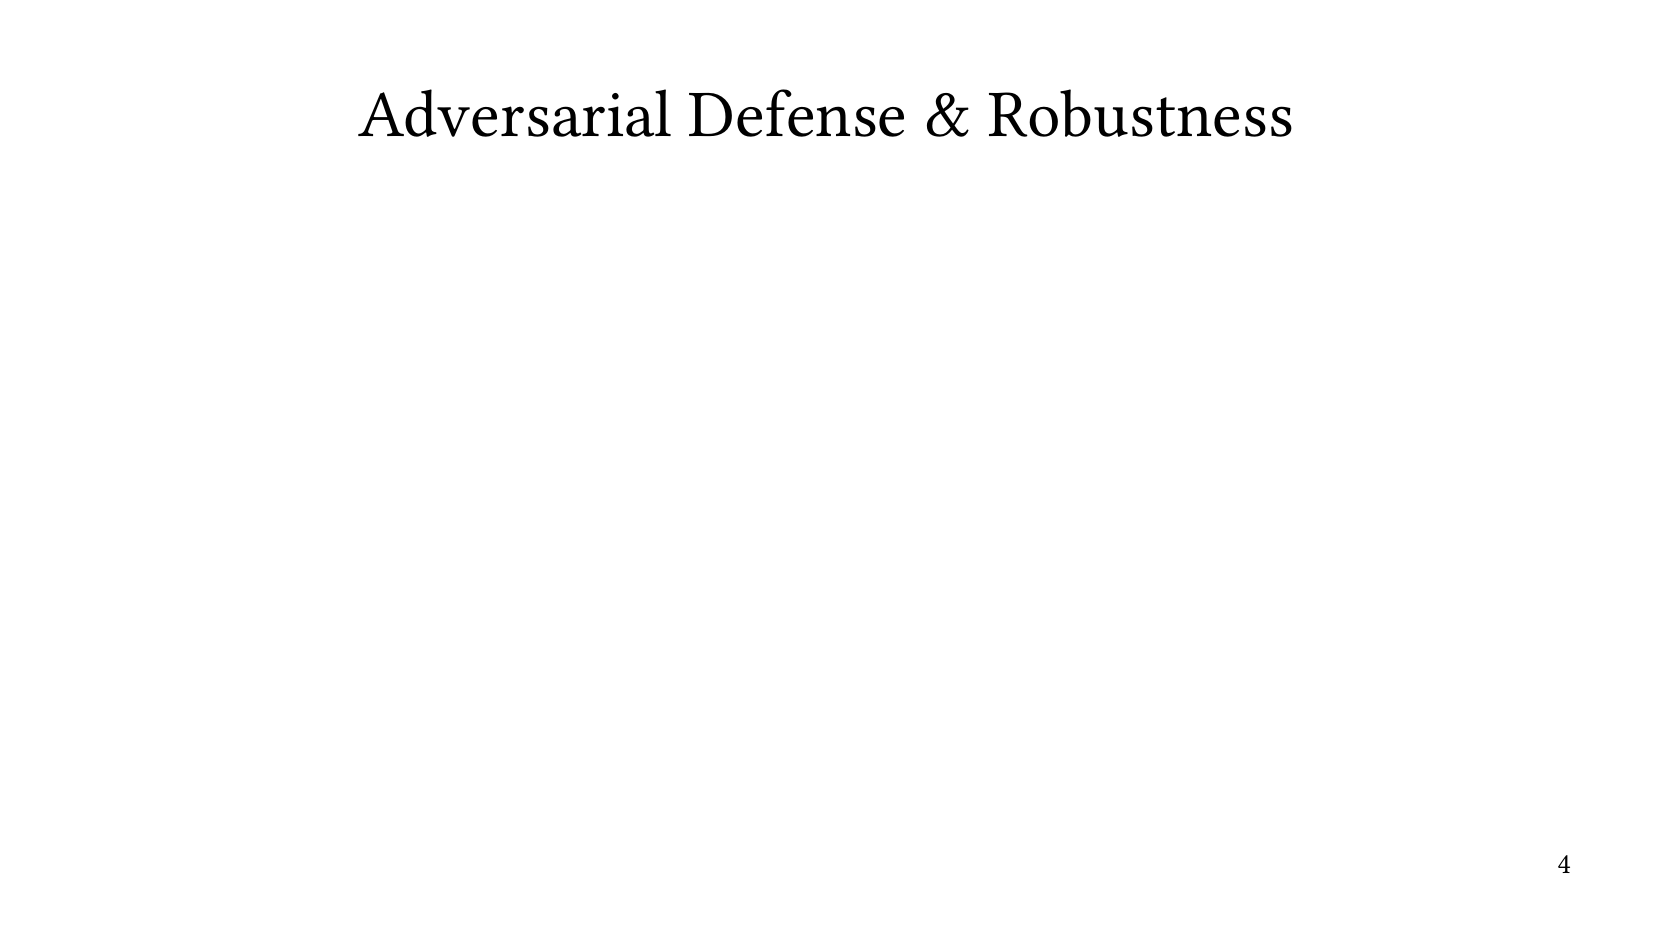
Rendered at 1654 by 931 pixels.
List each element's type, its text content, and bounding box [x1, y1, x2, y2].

title Adversarial Defense & Robustness [82, 37, 1571, 193]
